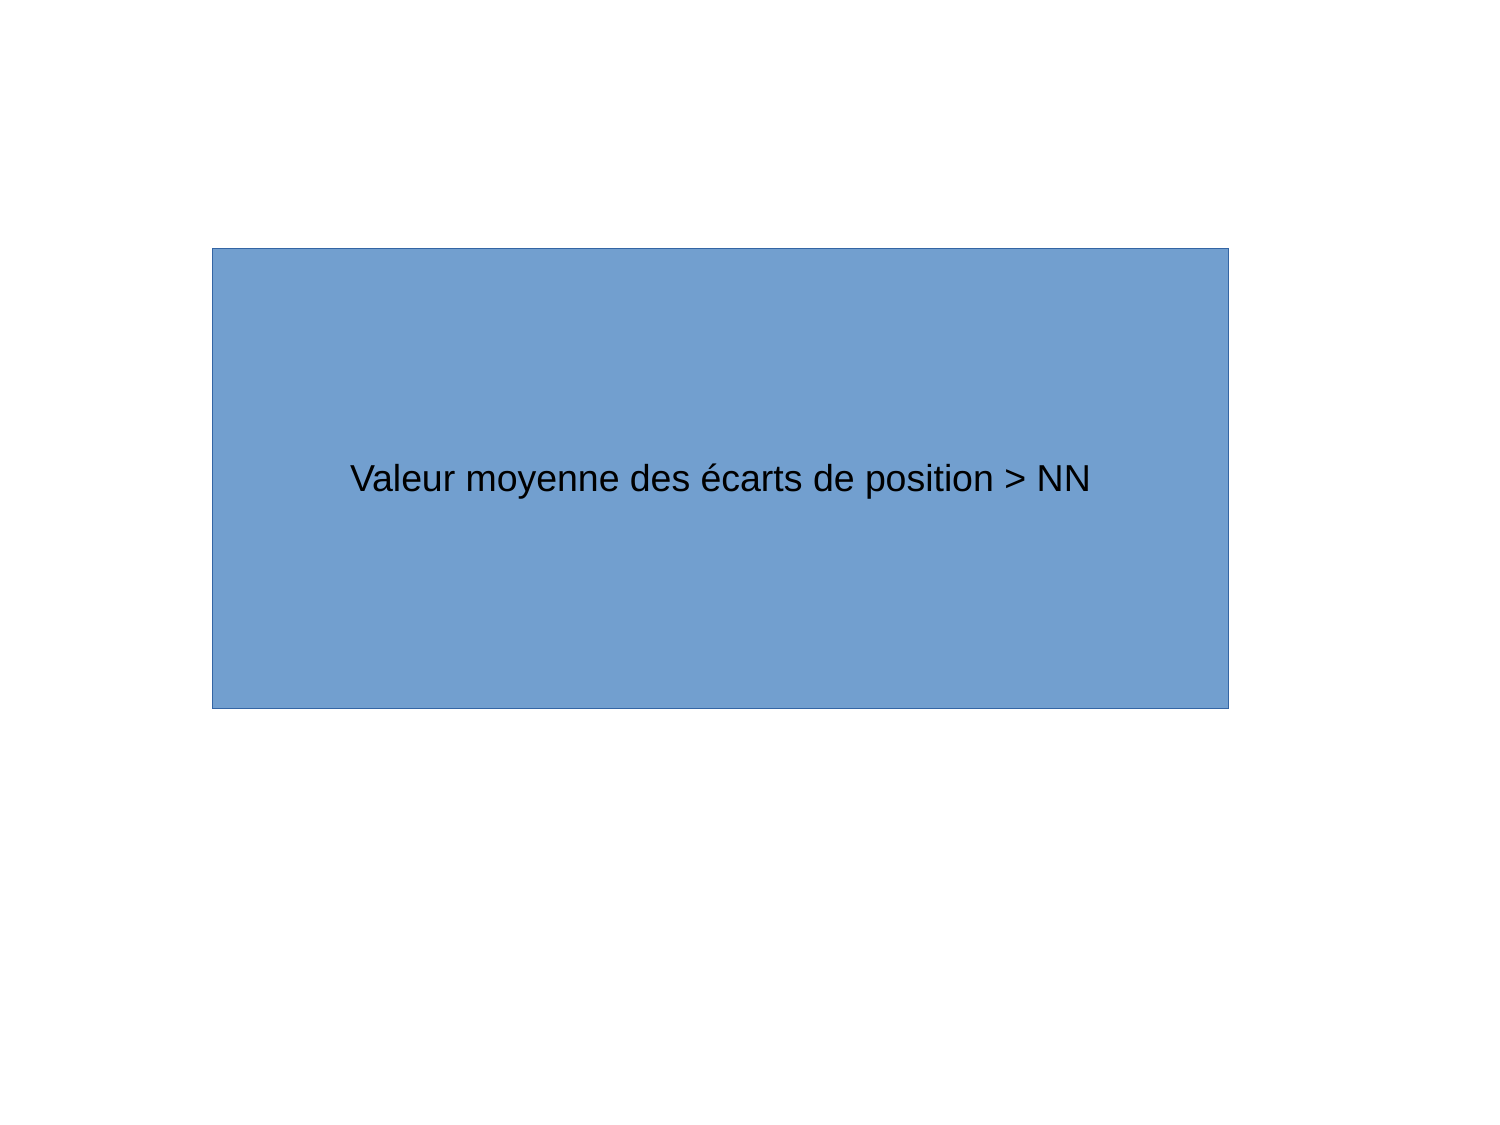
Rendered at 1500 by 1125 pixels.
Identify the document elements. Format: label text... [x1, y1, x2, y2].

text_box Valeur moyenne des écarts de position > NN [212, 248, 1229, 709]
